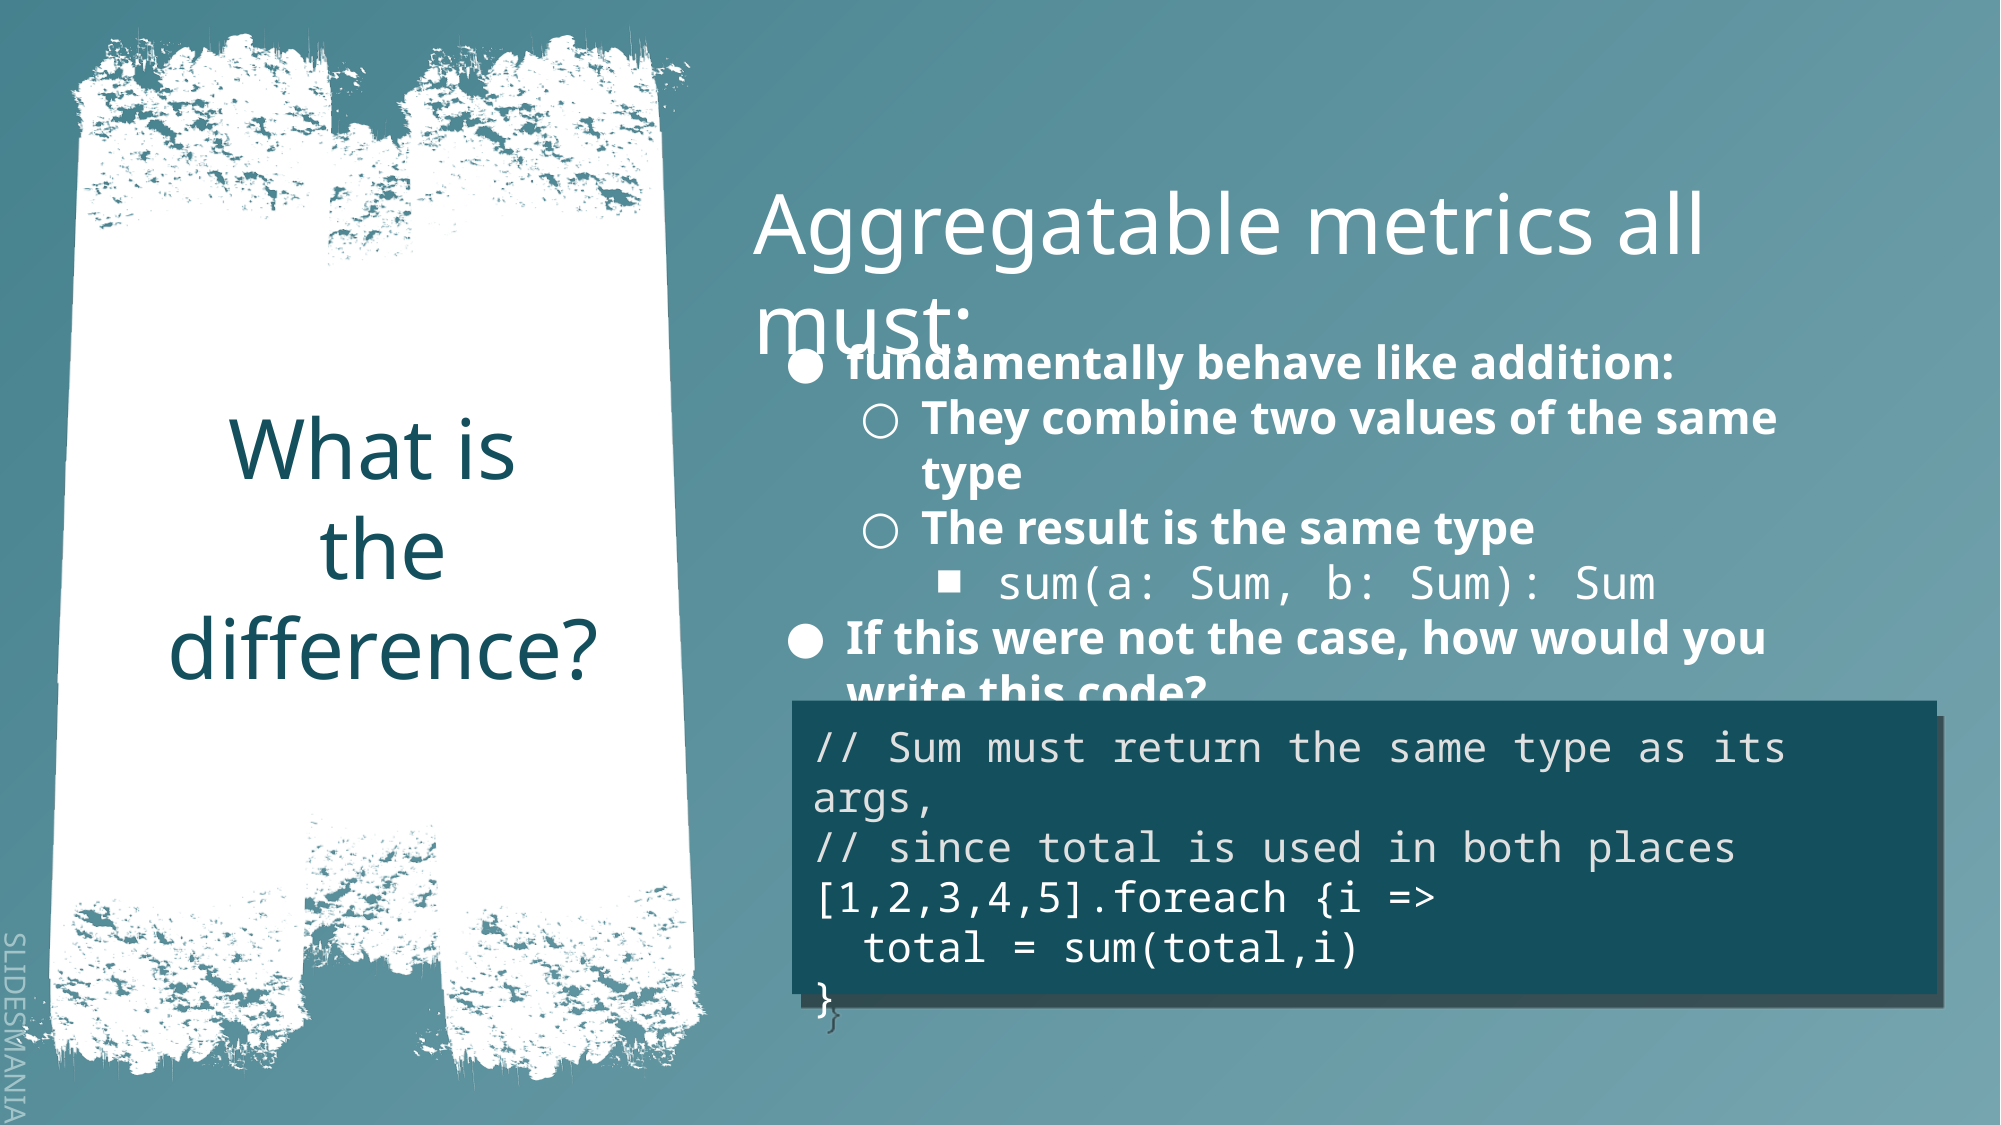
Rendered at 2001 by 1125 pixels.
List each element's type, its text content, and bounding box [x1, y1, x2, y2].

list fundamentally behave like addition: They combine two values of the same type The result is the same type sum(a: Sum, b: Sum): Sum If this were not the case, how would you write this code? [751, 313, 1896, 931]
picture [16, 23, 708, 1092]
title Aggregatable metrics all must: [733, 151, 1946, 277]
title What is the difference? [83, 162, 684, 931]
list // Sum must return the same type as its args, // since total is used in both places [1,2,3,4,5].foreach {i => total = sum(total,i) } [792, 700, 1937, 995]
